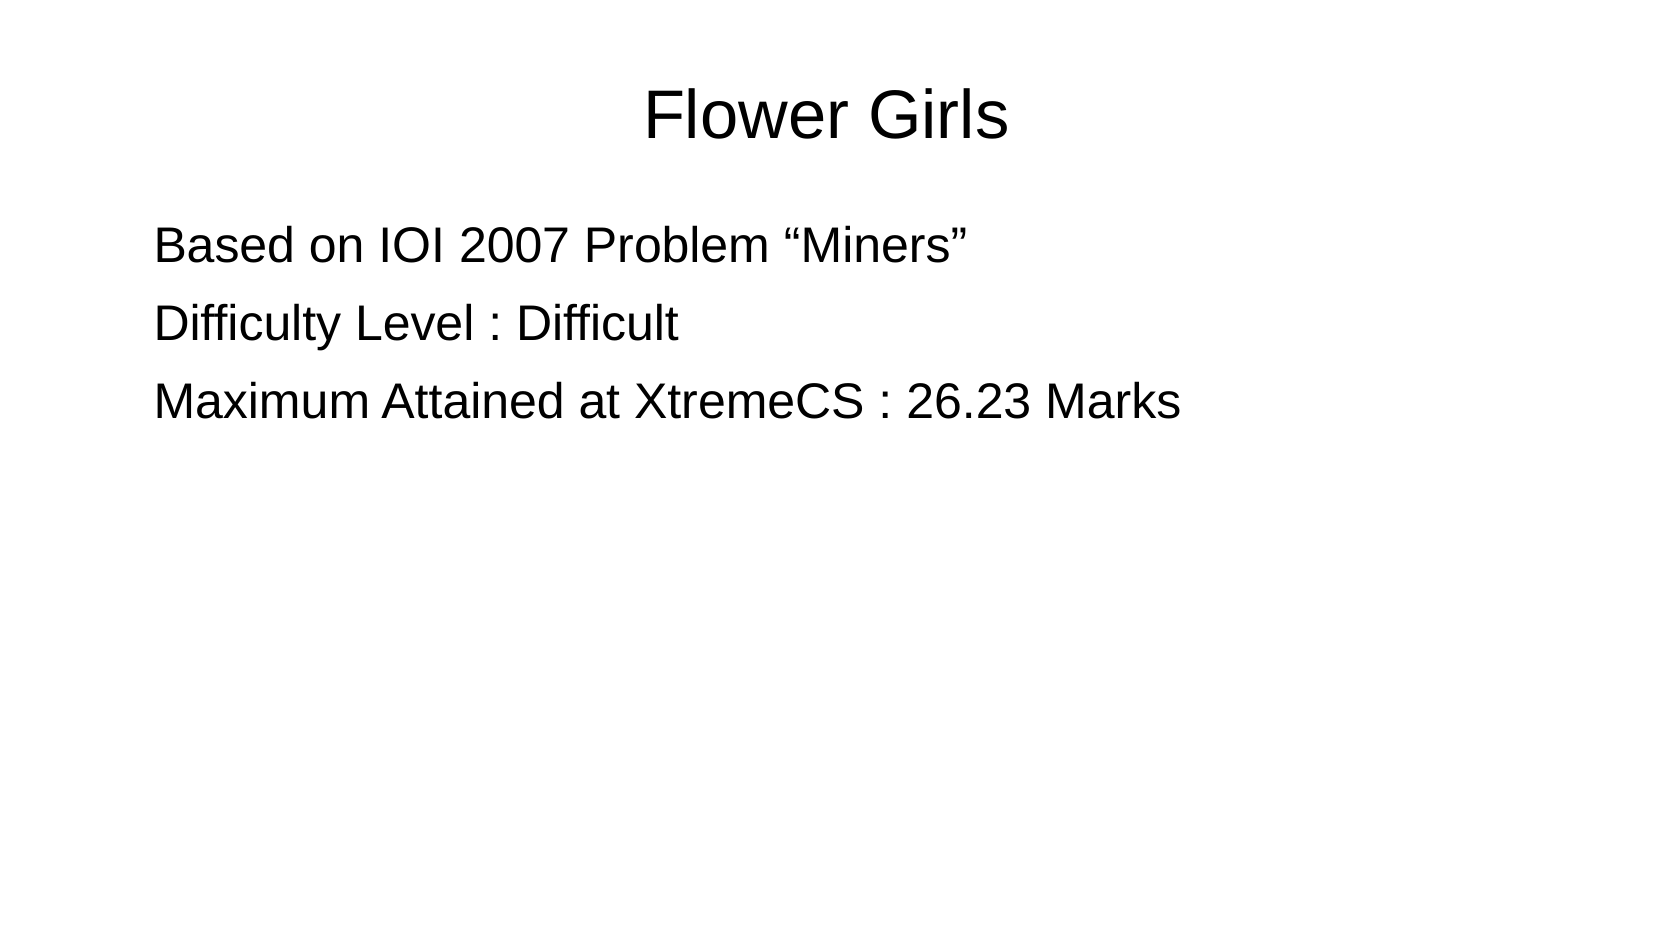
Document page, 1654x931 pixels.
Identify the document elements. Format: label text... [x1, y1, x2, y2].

list Based on IOI 2007 Problem “Miners” Difficulty Level : Difficult Maximum Attained at XtremeCS : 26.23 Marks [82, 217, 1571, 758]
title Flower Girls [82, 37, 1571, 193]
